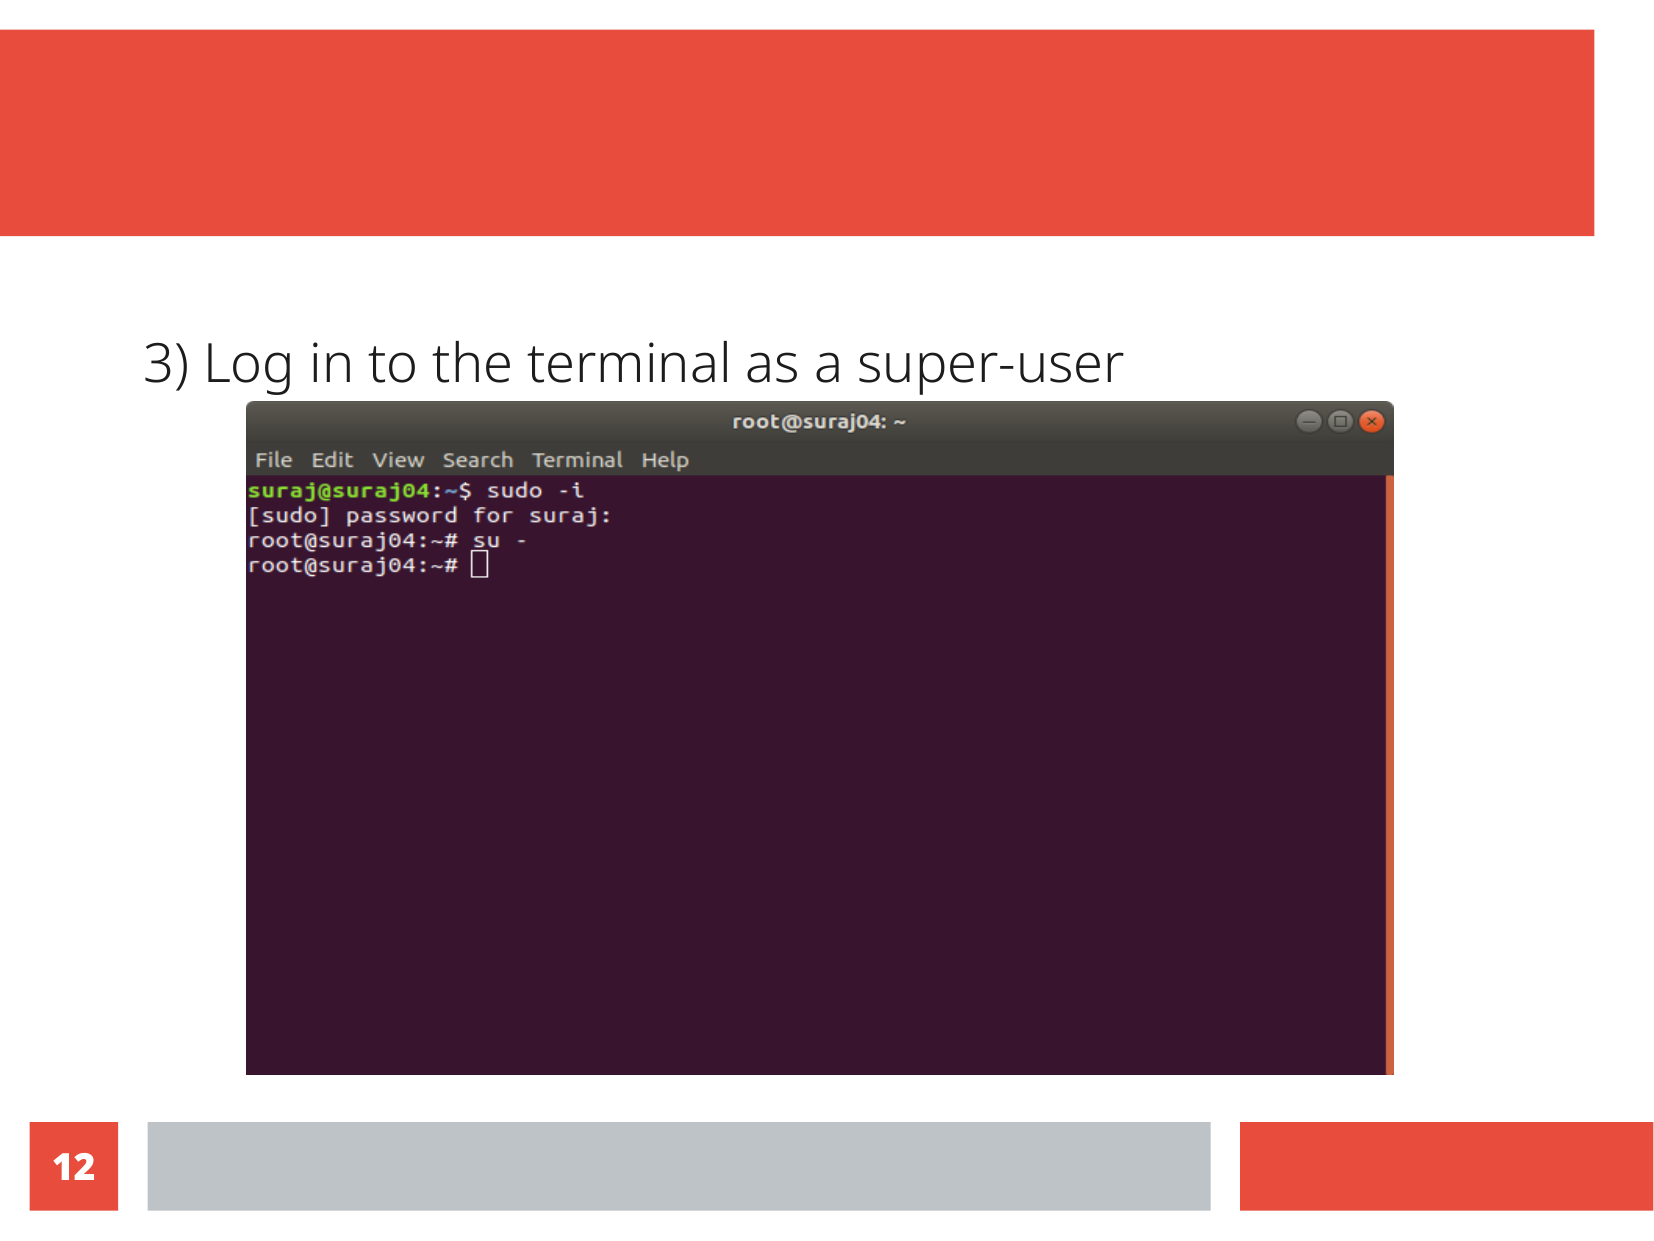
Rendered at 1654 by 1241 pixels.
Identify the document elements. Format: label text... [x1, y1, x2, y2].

picture [246, 401, 1394, 1075]
subtitle 3) Log in to the terminal as a super-user [59, 324, 1565, 1093]
